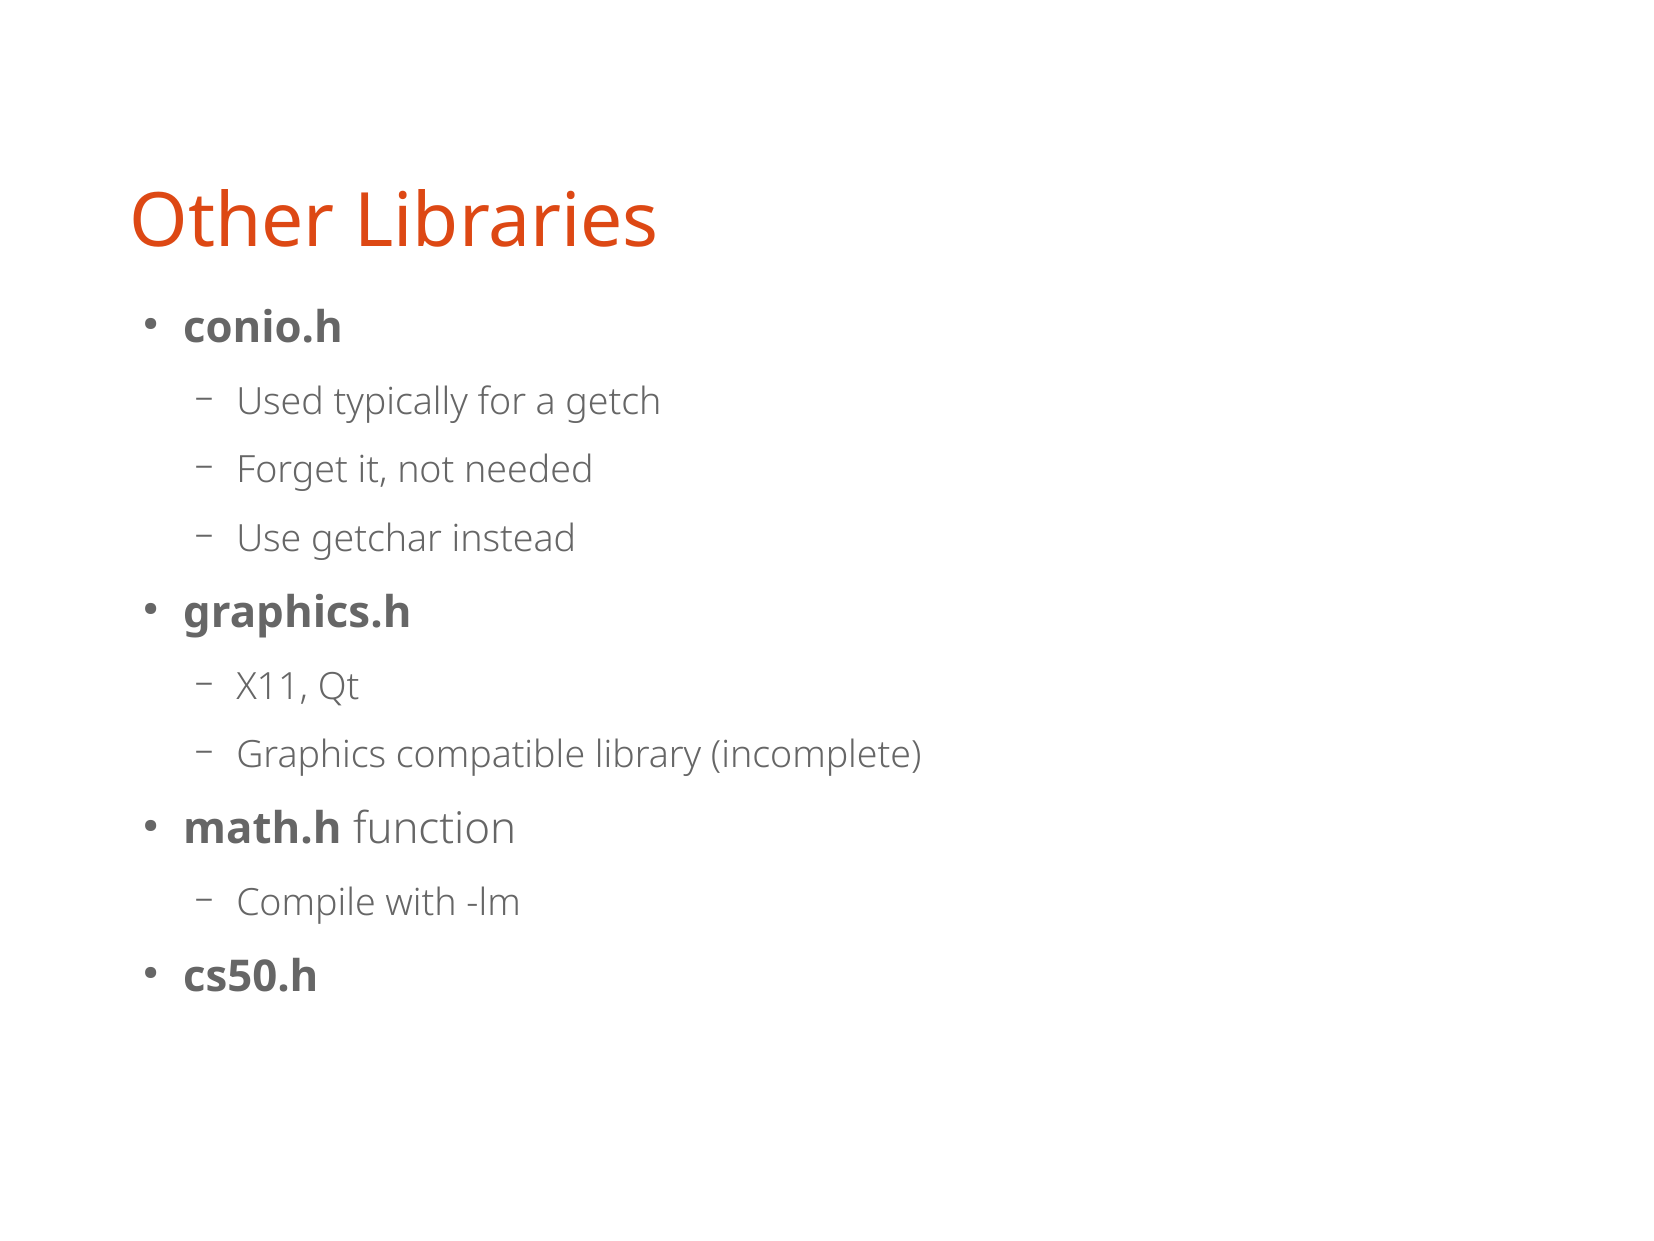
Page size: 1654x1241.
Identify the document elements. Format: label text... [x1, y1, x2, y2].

title Other Libraries [129, 153, 1518, 281]
list conio.h Used typically for a getch Forget it, not needed Use getchar instead graphics.h X11, Qt Graphics compatible library (incomplete) math.h function Compile with -lm cs50.h [129, 295, 1518, 1010]
